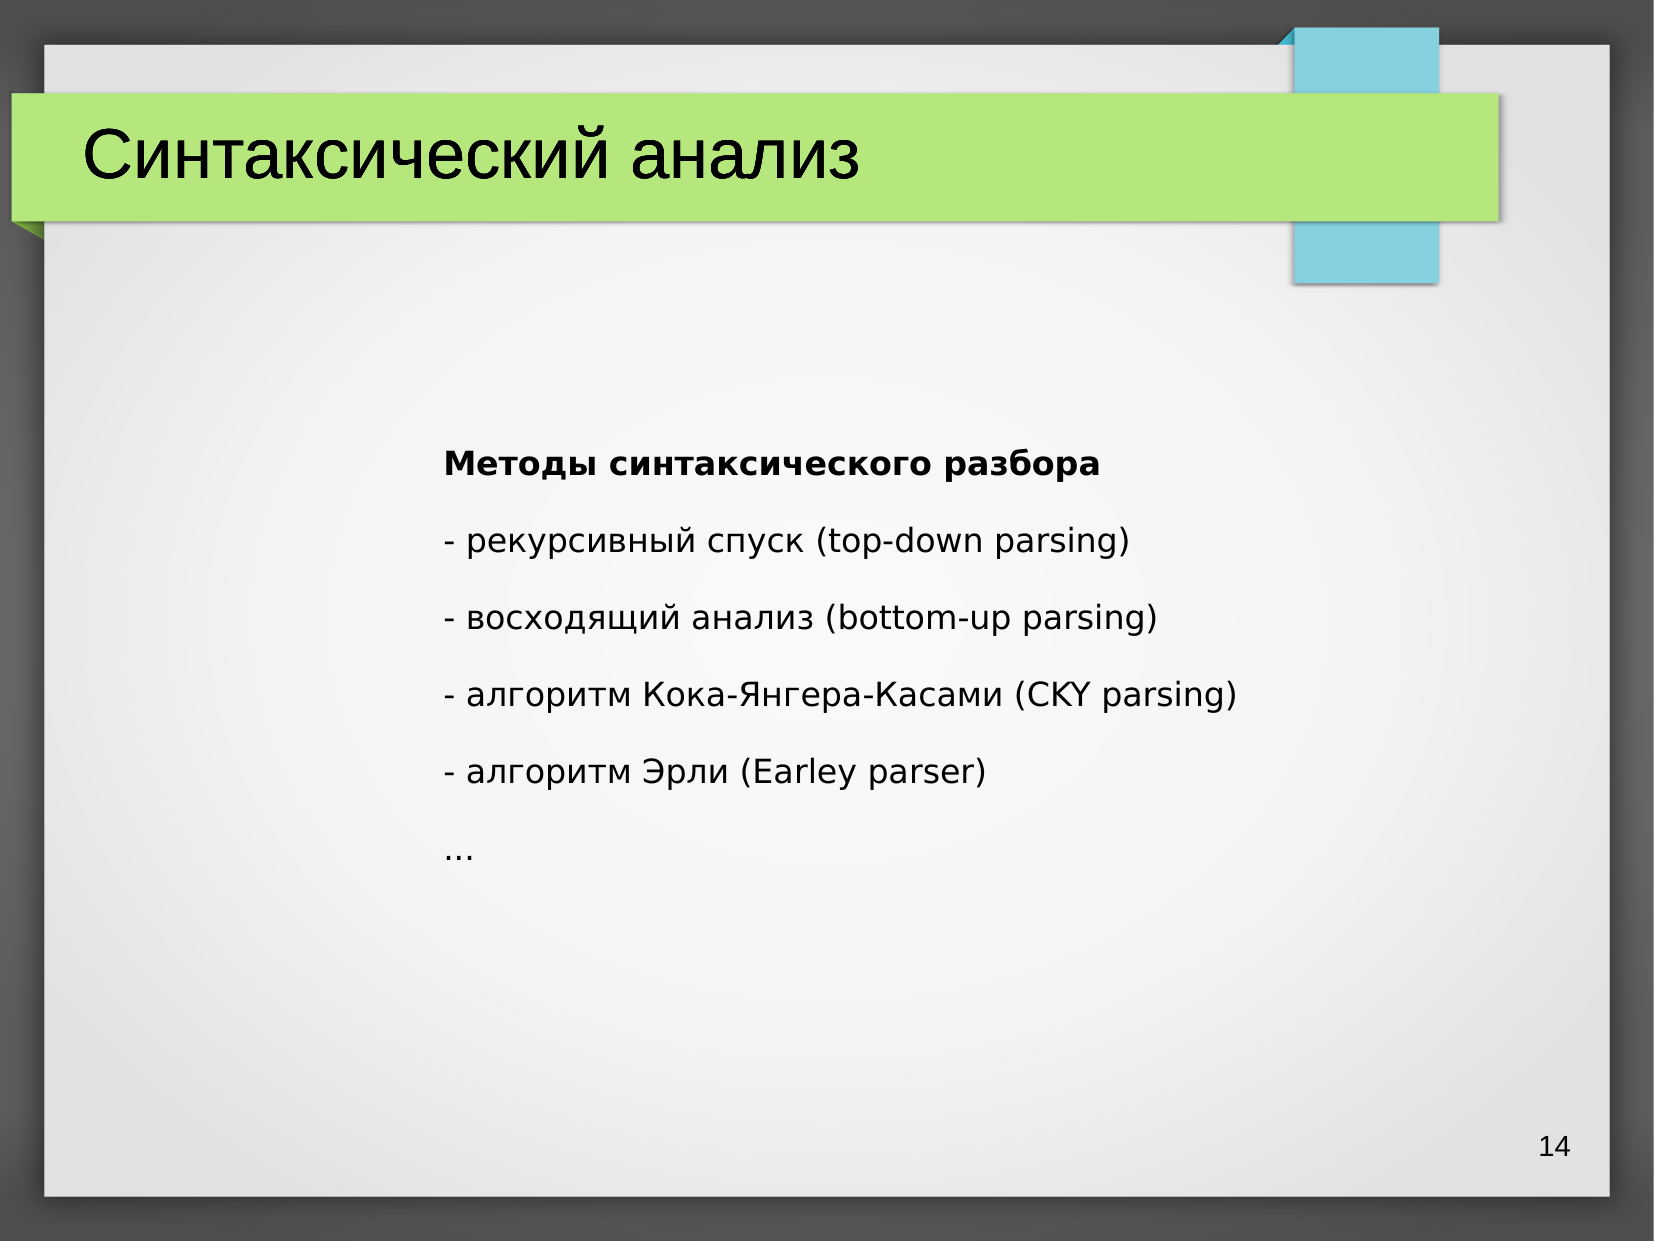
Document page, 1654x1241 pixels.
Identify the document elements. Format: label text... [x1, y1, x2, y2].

title Синтаксический анализ [82, 114, 993, 194]
picture [0, 0, 1654, 1241]
text_box Методы синтаксического разбора - рекурсивный спуск (top-down parsing) - восходящий анализ (bottom-up parsing) - алгоритм Кока-Янгера-Касами (CKY parsing) - алгоритм Эрли (Earley parser) ... [428, 437, 1335, 953]
